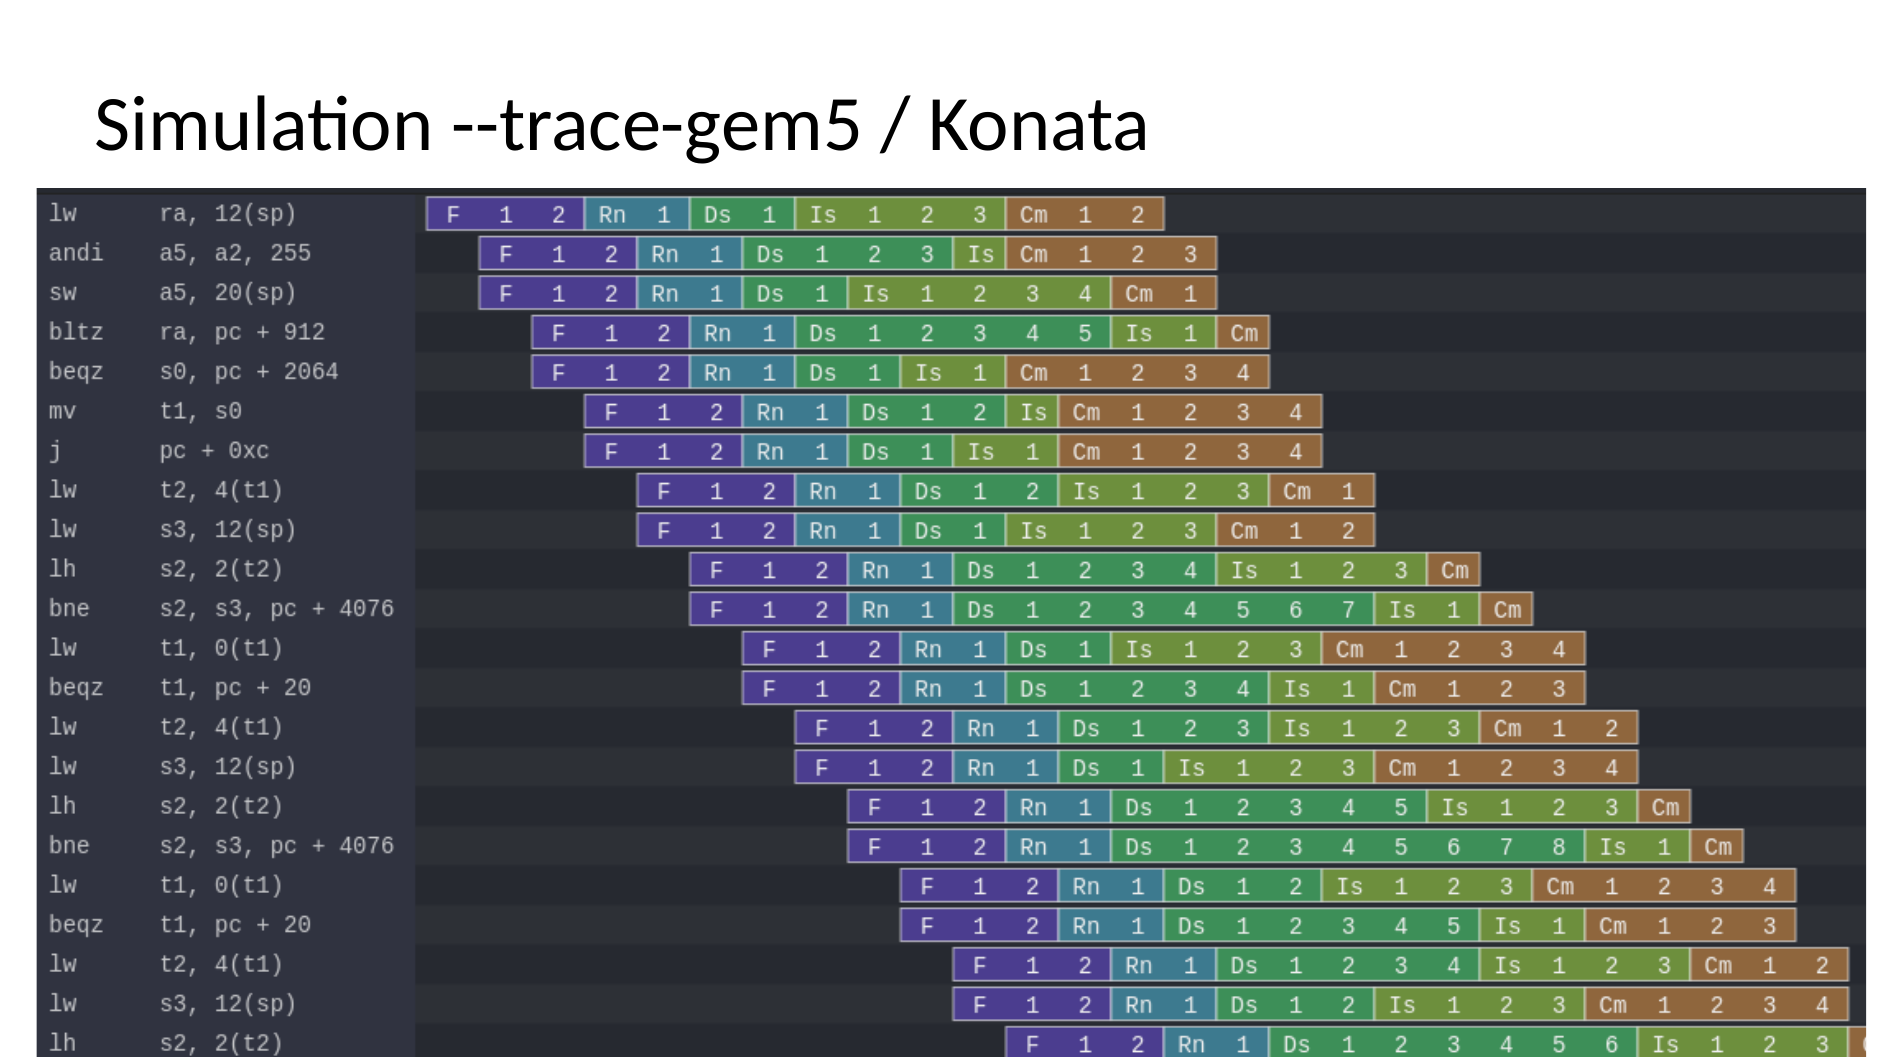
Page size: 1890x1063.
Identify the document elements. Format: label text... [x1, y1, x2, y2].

title Simulation --trace-gem5 / Konata [94, 42, 1796, 188]
picture [36, 188, 1867, 1057]
